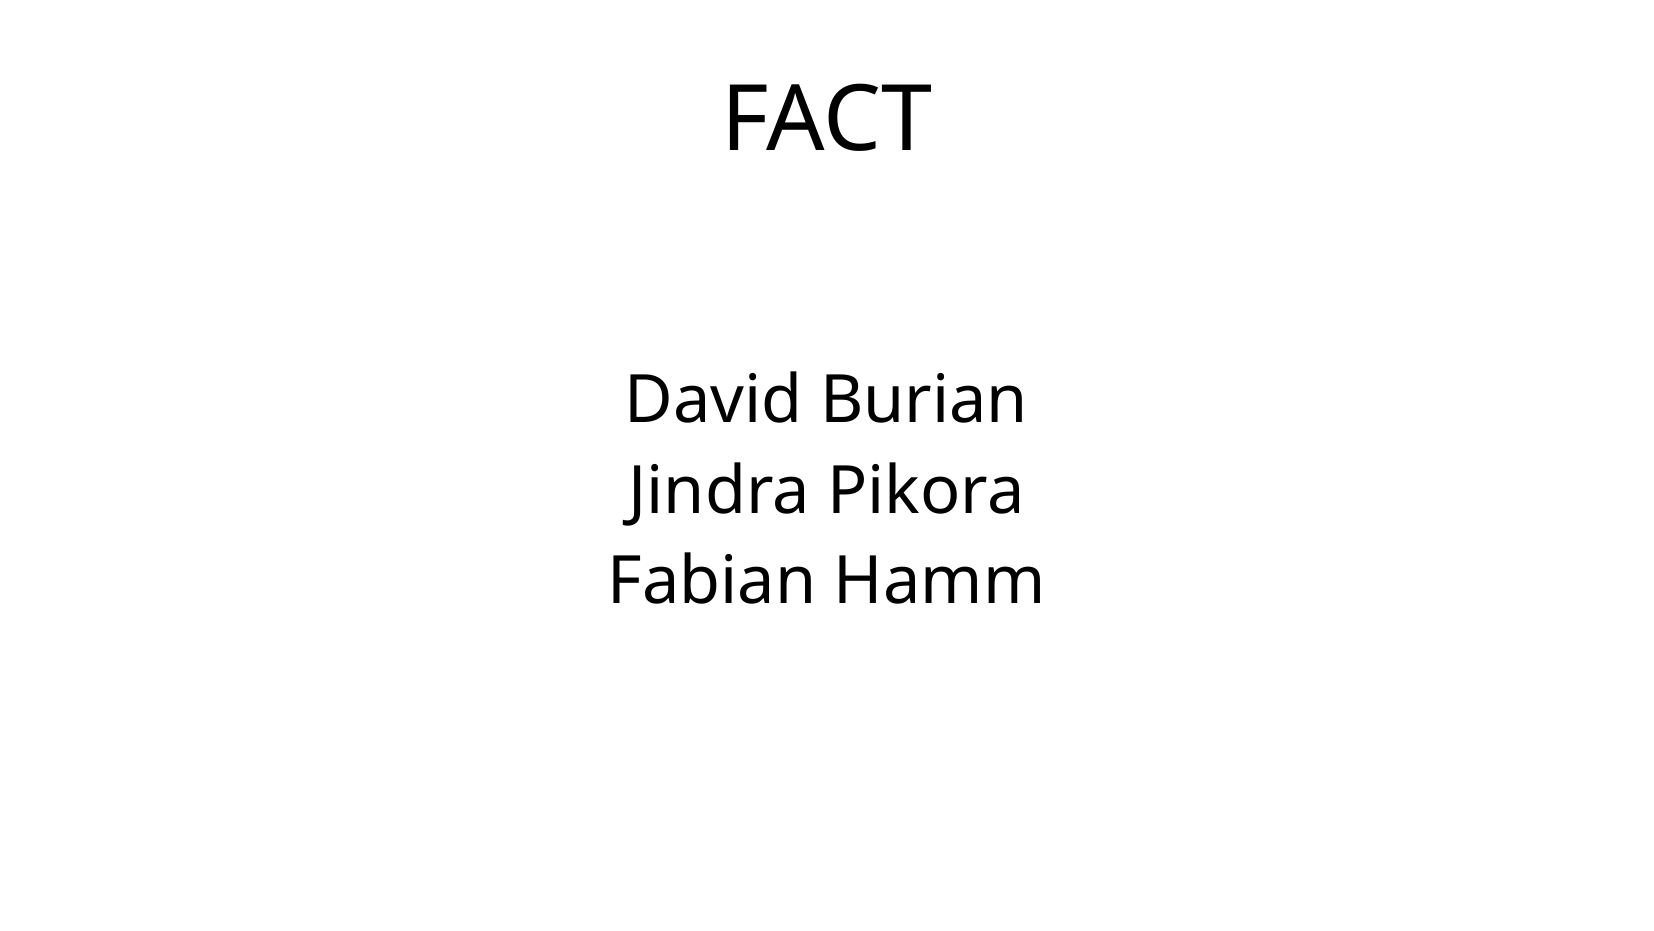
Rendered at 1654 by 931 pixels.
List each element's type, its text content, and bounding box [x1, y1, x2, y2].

subtitle David Burian Jindra Pikora Fabian Hamm [82, 217, 1571, 758]
title FACT [82, 37, 1571, 193]
